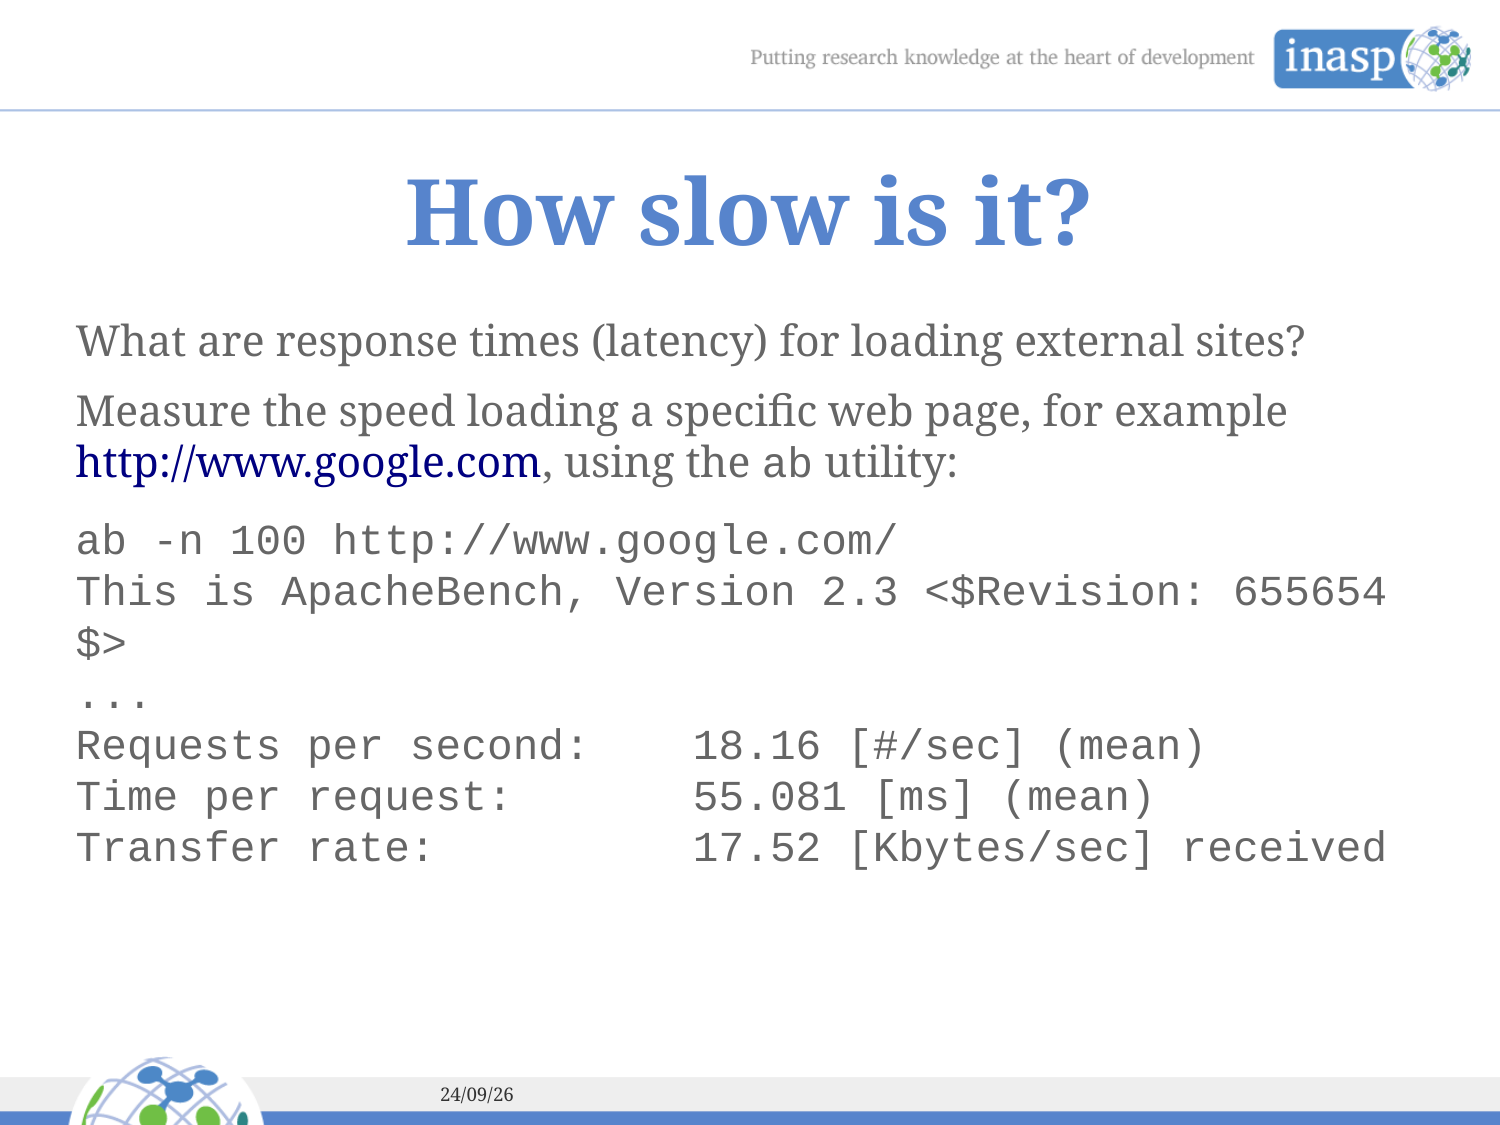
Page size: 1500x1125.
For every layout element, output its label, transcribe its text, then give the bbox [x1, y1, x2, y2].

list What are response times (latency) for loading external sites? Measure the speed loading a specific web page, for example http://www.google.com, using the ab utility: ab -n 100 http://www.google.com/ This is ApacheBench, Version 2.3 <$Revision: 655654 $> ... Requests per second: 18.16 [#/sec] (mean) Time per request: 55.081 [ms] (mean) Transfer rate: 17.52 [Kbytes/sec] received [75, 313, 1426, 967]
picture [0, 0, 1500, 1125]
title How slow is it? [75, 129, 1426, 313]
